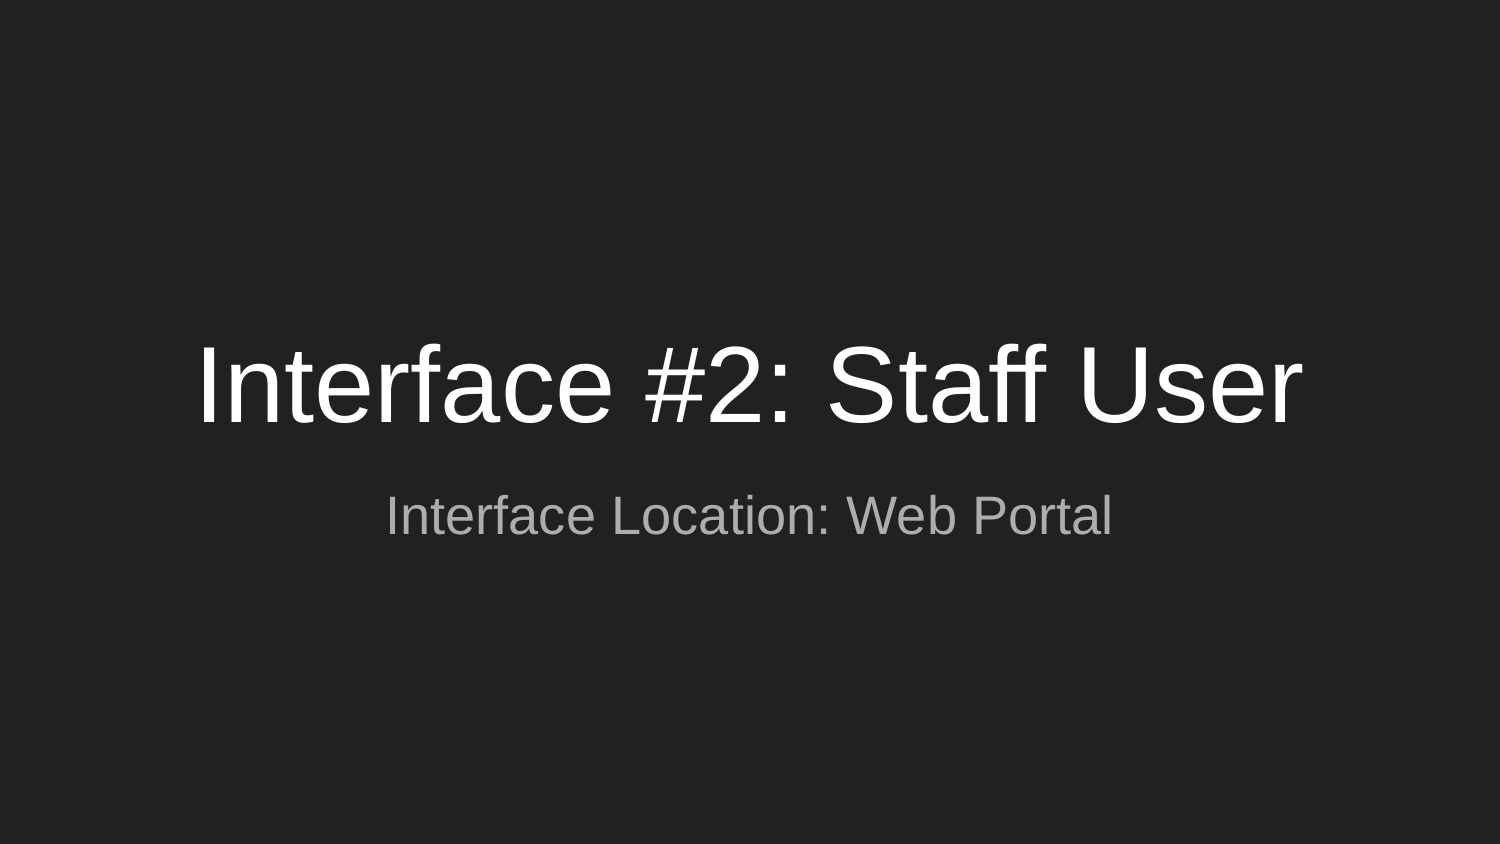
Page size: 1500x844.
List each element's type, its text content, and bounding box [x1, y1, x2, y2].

subtitle Interface Location: Web Portal [51, 464, 1449, 595]
title Interface #2: Staff User [51, 122, 1449, 459]
